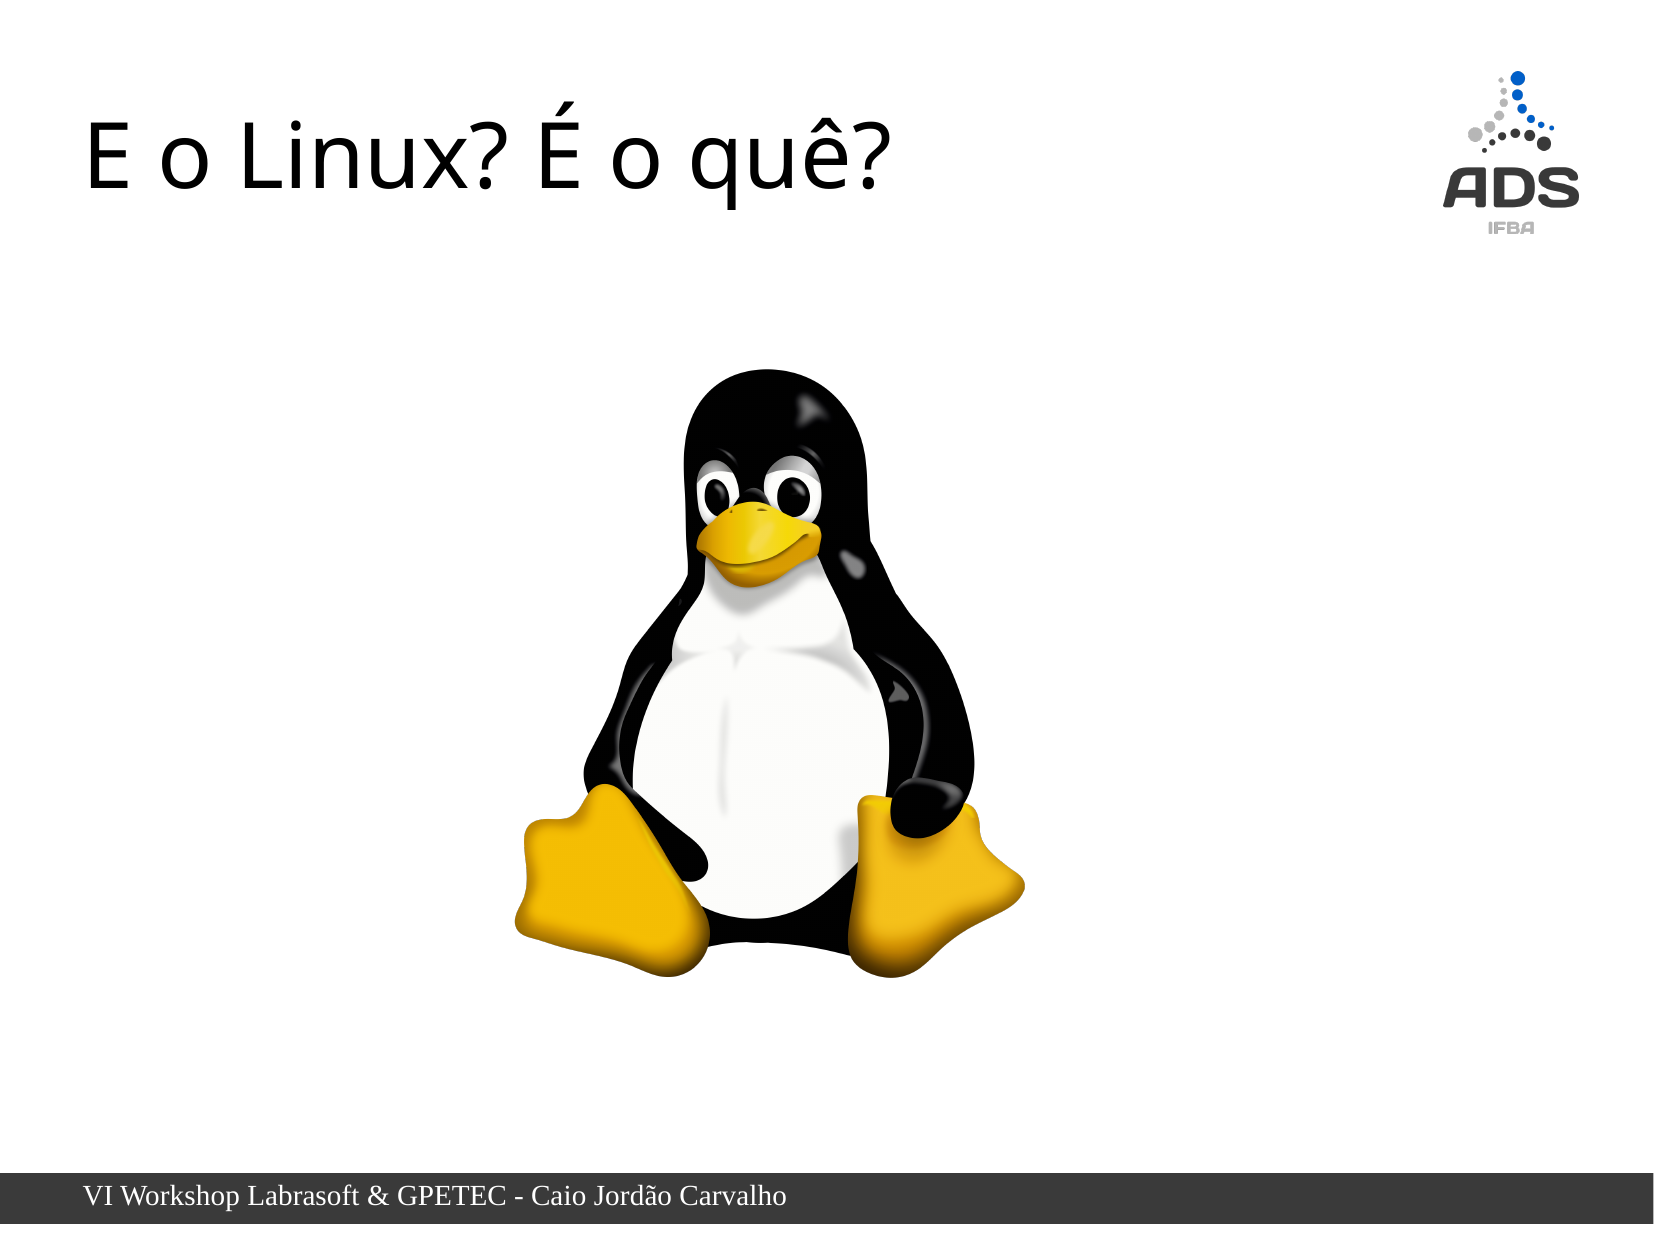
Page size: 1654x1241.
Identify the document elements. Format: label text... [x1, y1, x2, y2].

picture [480, 329, 1053, 1006]
title E o Linux? É o quê? [82, 49, 1426, 257]
picture [1443, 71, 1579, 234]
